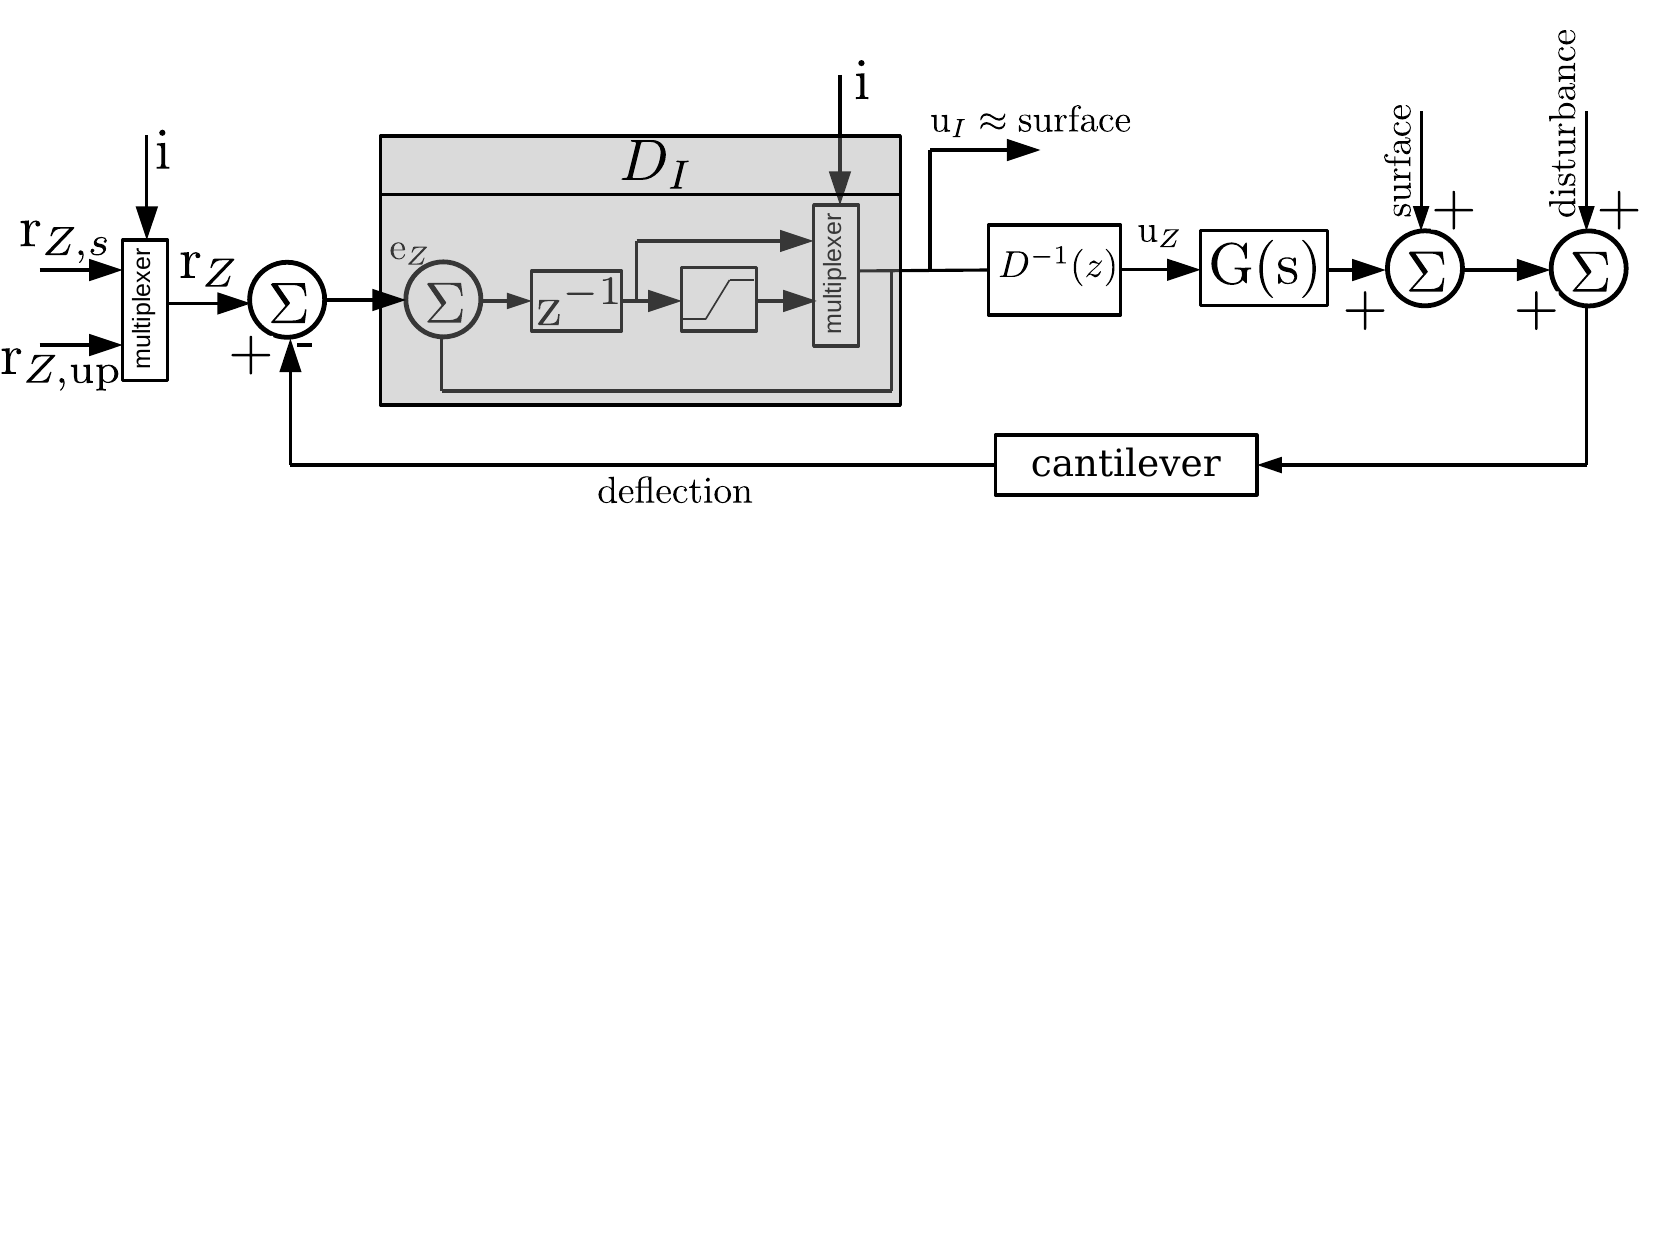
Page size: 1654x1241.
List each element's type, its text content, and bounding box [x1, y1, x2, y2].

text_box [156, 142, 170, 169]
text_box [296, 343, 313, 358]
text_box cantilever [995, 435, 1258, 496]
text_box [853, 60, 871, 100]
text_box [159, 129, 166, 136]
text_box [179, 252, 237, 287]
text_box [1596, 190, 1642, 230]
text_box [228, 262, 325, 375]
text_box [1549, 30, 1576, 219]
text_box [1513, 230, 1627, 331]
text_box [380, 135, 901, 406]
text_box [1200, 230, 1328, 306]
text_box [1387, 230, 1463, 306]
text_box [0, 348, 121, 391]
text_box [19, 220, 110, 263]
text_box [1342, 291, 1388, 331]
text_box multiplexer [120, 173, 177, 385]
text_box [930, 105, 1132, 138]
text_box [1137, 225, 1181, 248]
text_box [1384, 105, 1411, 218]
text_box [988, 225, 1121, 316]
text_box [597, 476, 753, 504]
text_box [1431, 190, 1477, 230]
